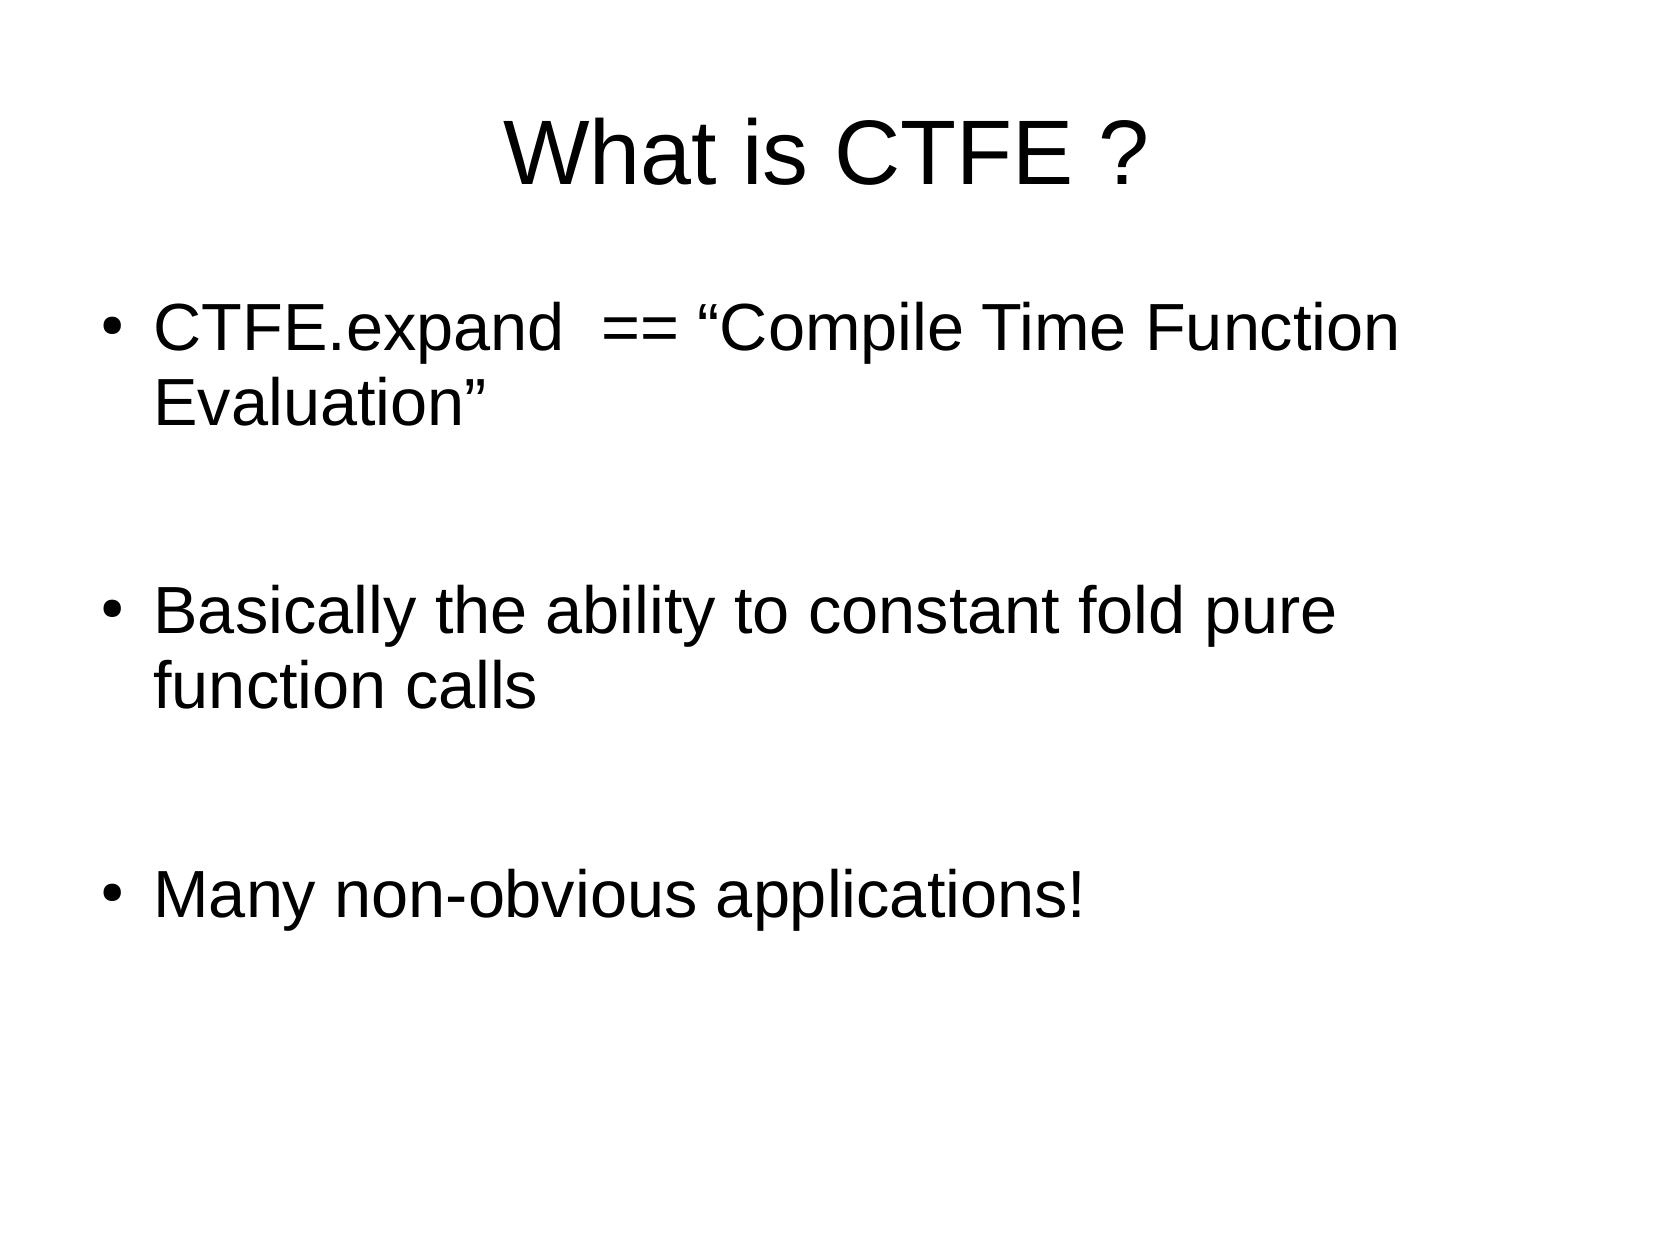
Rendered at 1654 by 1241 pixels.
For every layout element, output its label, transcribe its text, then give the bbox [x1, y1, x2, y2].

title What is CTFE ? [82, 49, 1571, 257]
list CTFE.expand == “Compile Time Function Evaluation” Basically the ability to constant fold pure function calls Many non-obvious applications! [82, 290, 1571, 1010]
